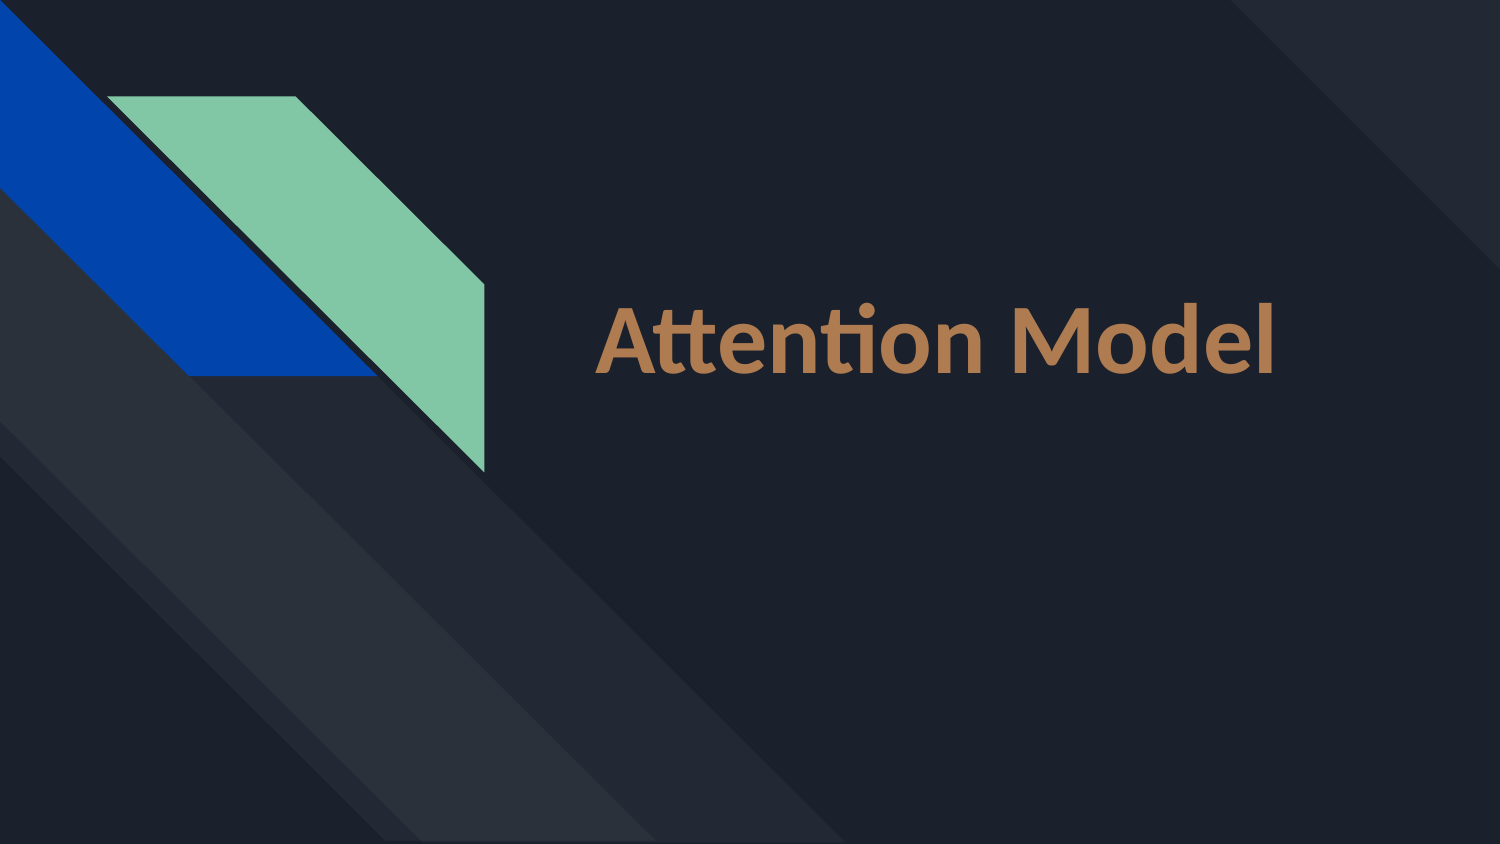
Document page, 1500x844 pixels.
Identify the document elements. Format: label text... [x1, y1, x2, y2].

title Attention Model [580, 258, 1404, 518]
